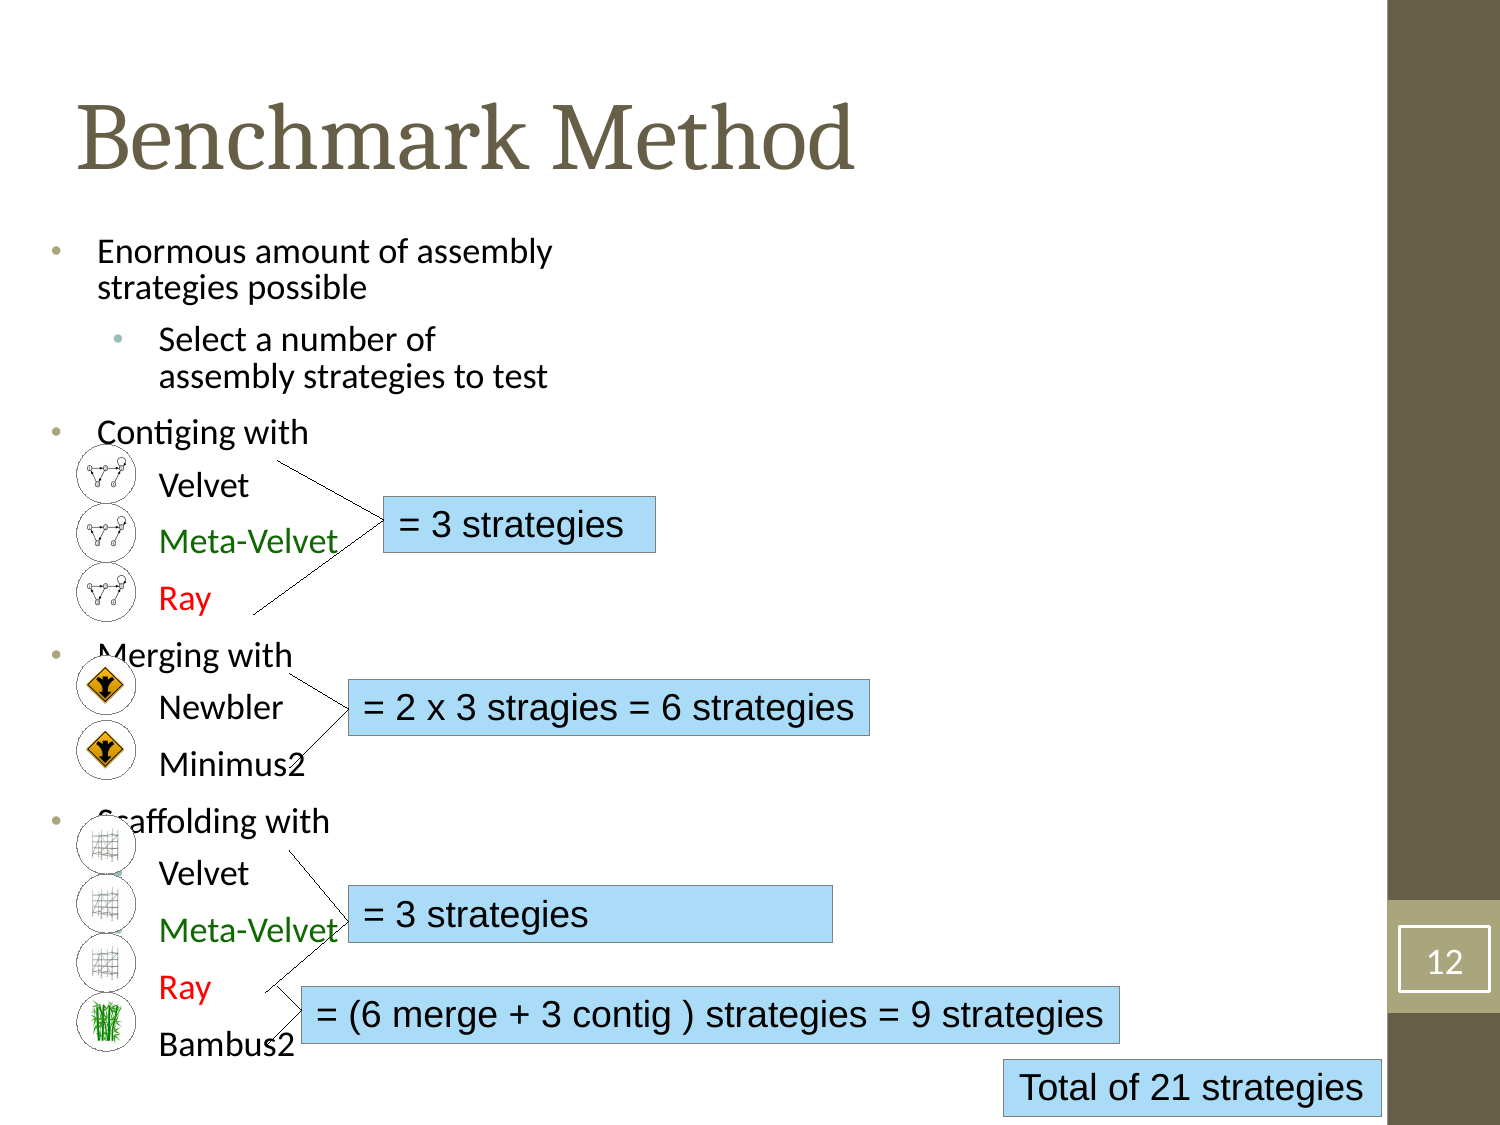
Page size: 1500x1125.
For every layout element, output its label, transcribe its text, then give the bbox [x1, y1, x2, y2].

picture [87, 825, 126, 864]
picture [84, 515, 128, 550]
list Enormous amount of assembly strategies possible Select a number of assembly strategies to test Contiging with Velvet Meta-Velvet Ray Merging with Newbler Minimus2 Scaffolding with Velvet Meta-Velvet Ray Bambus2 [35, 236, 579, 1075]
picture [91, 1000, 122, 1043]
text_box = 2 x 3 stragies = 6 strategies [579, 679, 870, 736]
picture [87, 943, 126, 982]
title Benchmark Method [75, 82, 1326, 195]
text_box [76, 720, 136, 780]
text_box [76, 444, 136, 622]
text_box = 3 strategies [579, 885, 833, 943]
text_box [76, 814, 136, 1052]
text_box Total of 21 strategies [1003, 1059, 1382, 1117]
picture [87, 884, 126, 923]
picture [84, 666, 127, 705]
picture [84, 731, 127, 770]
picture [84, 574, 128, 609]
text_box [76, 655, 136, 715]
picture [84, 456, 128, 491]
text_box = 3 strategies [579, 496, 656, 553]
text_box = (6 merge + 3 contig ) strategies = 9 strategies [579, 986, 1120, 1044]
